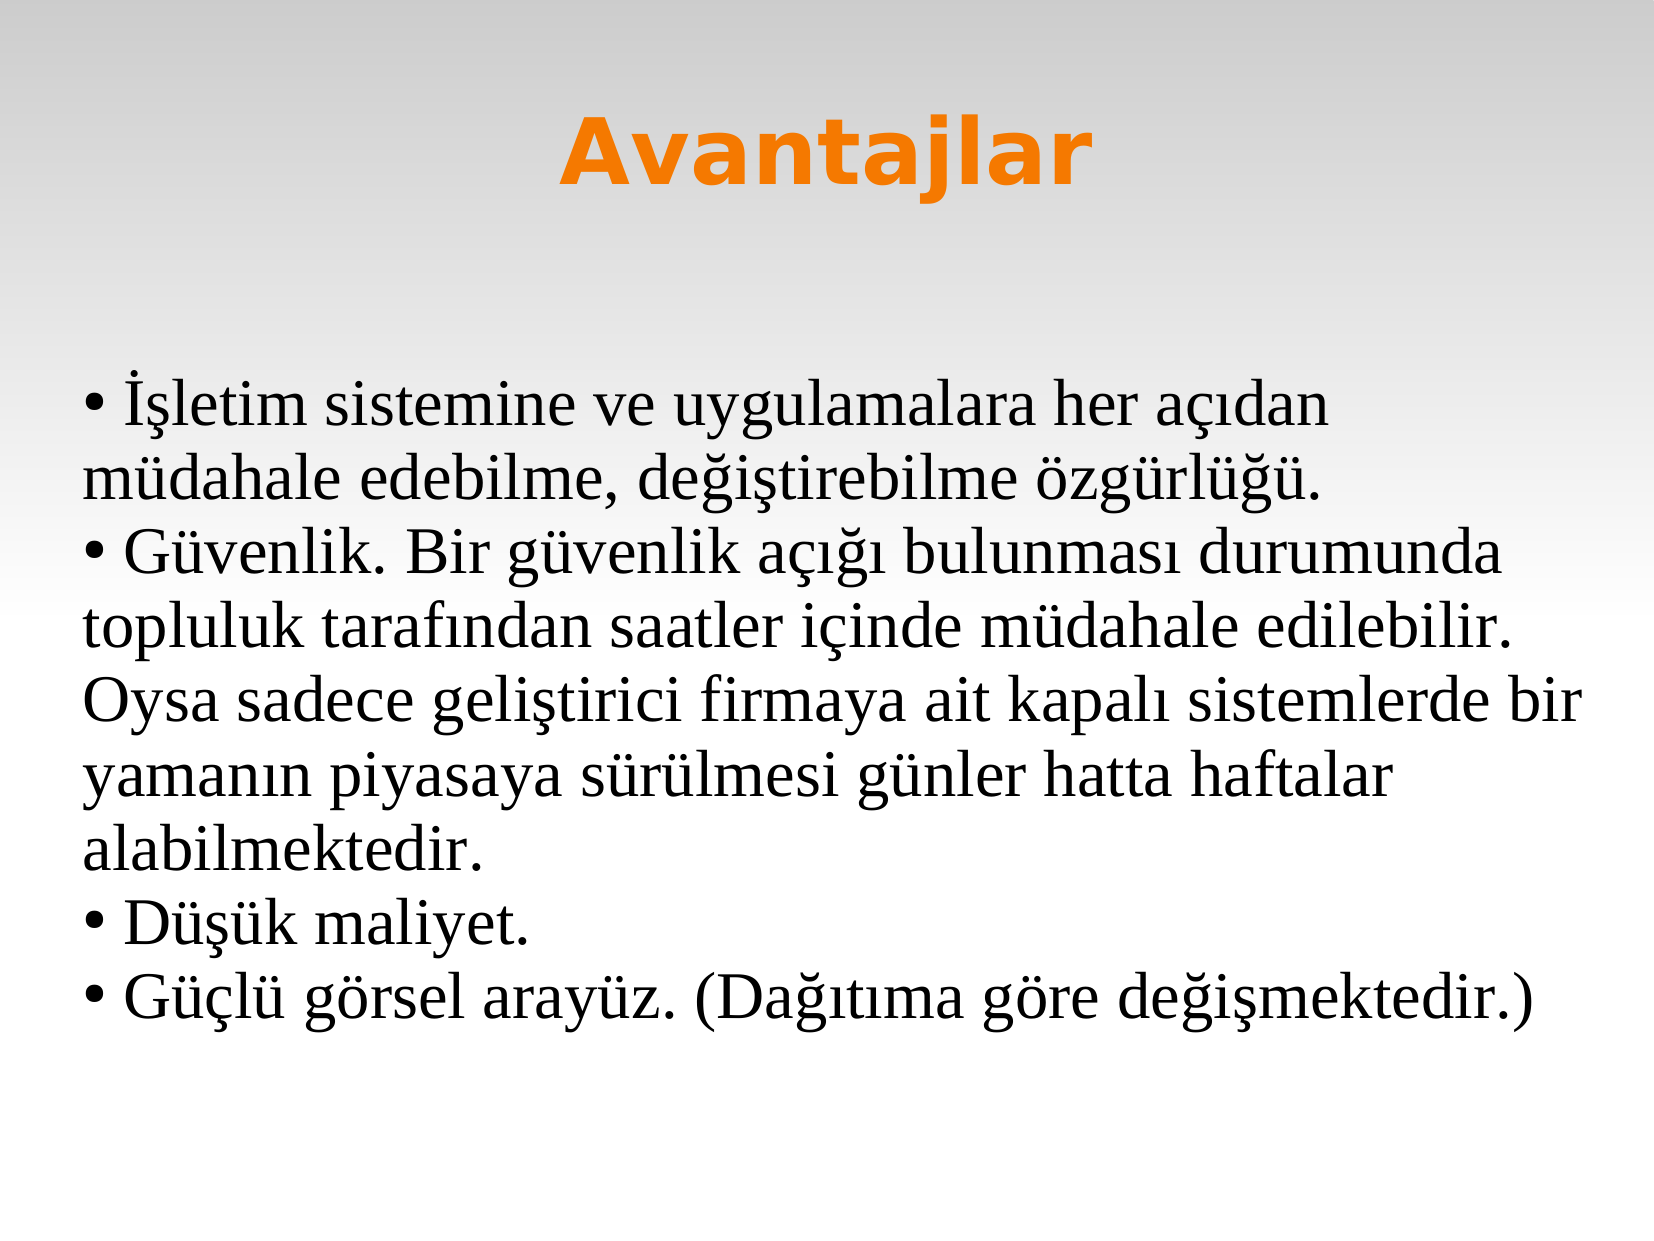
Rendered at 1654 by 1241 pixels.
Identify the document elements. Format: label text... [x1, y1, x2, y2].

title Avantajlar [82, 49, 1571, 257]
subtitle İşletim sistemine ve uygulamalara her açıdan müdahale edebilme, değiştirebilme özgürlüğü. Güvenlik. Bir güvenlik açığı bulunması durumunda topluluk tarafından saatler içinde müdahale edilebilir. Oysa sadece geliştirici firmaya ait kapalı sistemlerde bir yamanın piyasaya sürülmesi günler hatta haftalar alabilmektedir. Düşük maliyet. Güçlü görsel arayüz. (Dağıtıma göre değişmektedir.) [82, 297, 1613, 1102]
